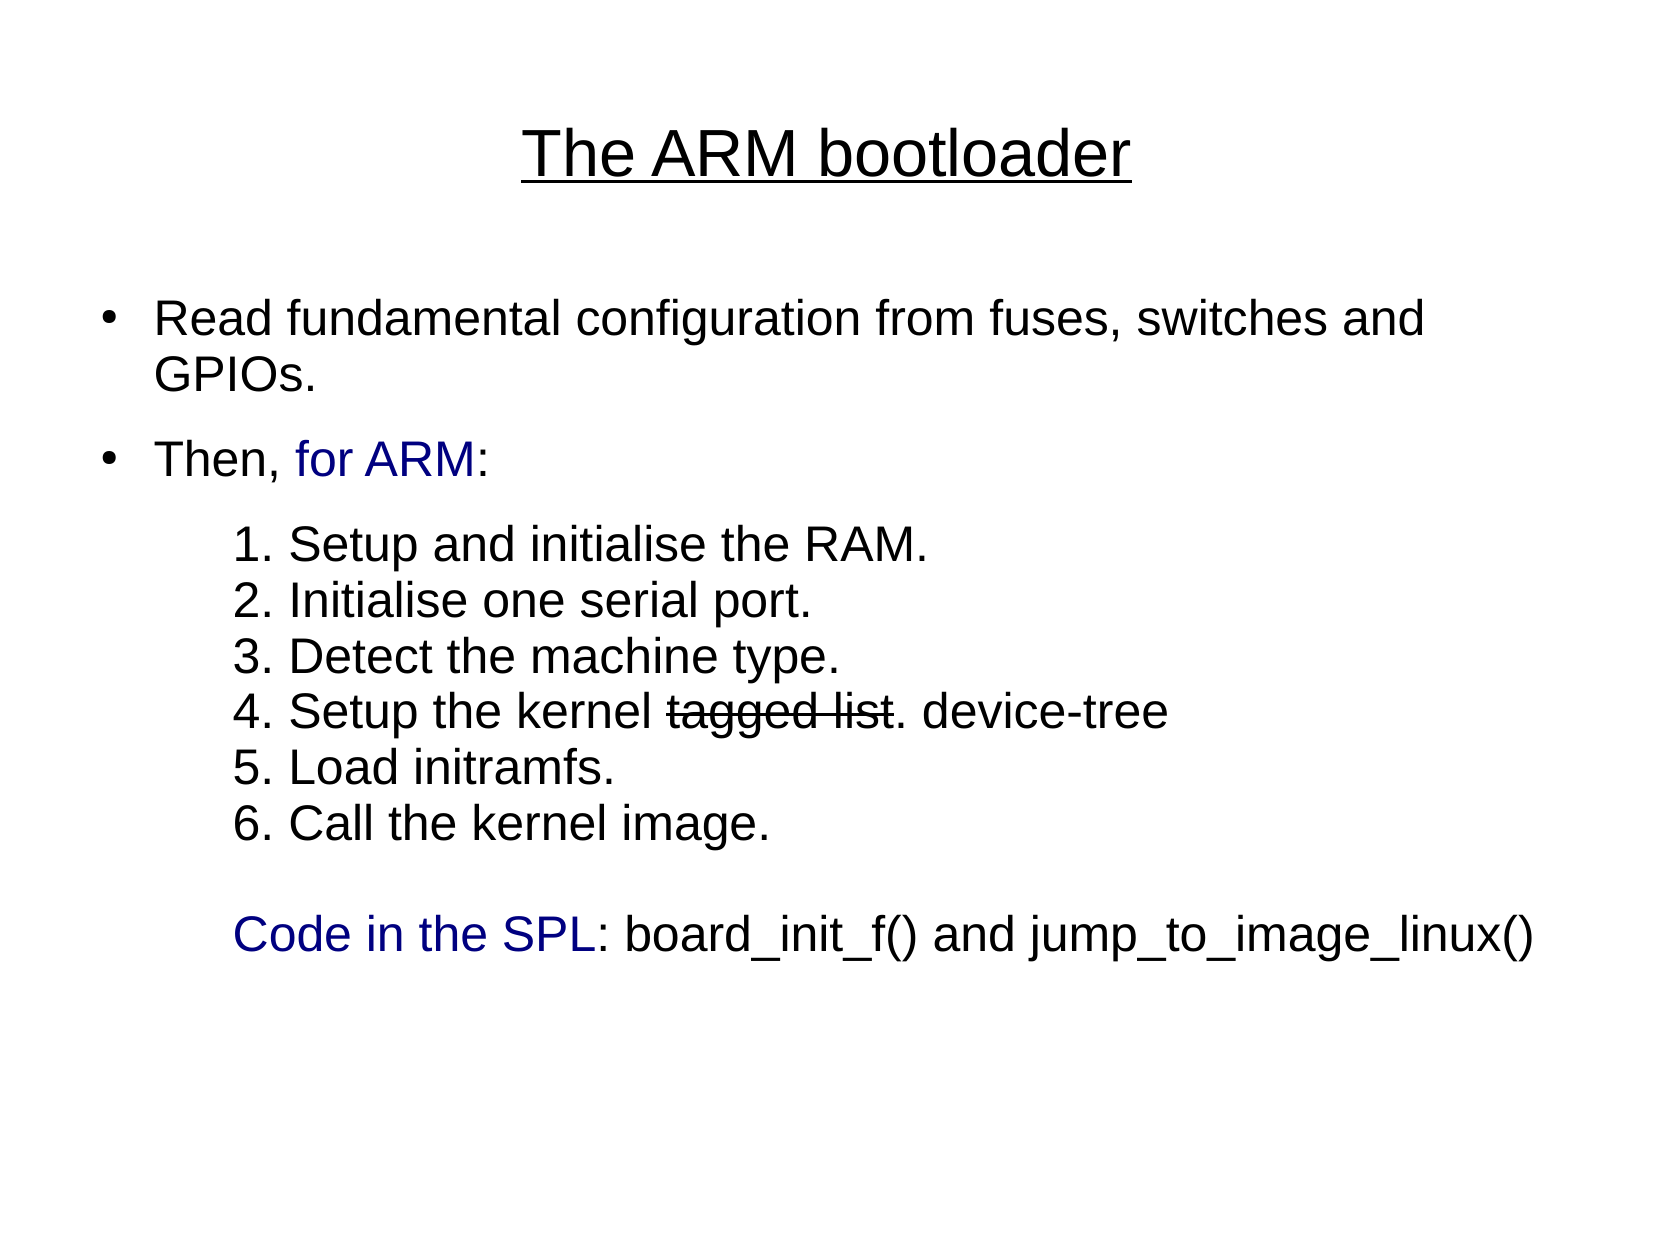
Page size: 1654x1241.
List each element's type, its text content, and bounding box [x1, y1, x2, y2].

list Read fundamental configuration from fuses, switches and GPIOs. Then, for ARM: 1. Setup and initialise the RAM. 2. Initialise one serial port. 3. Detect the machine type. 4. Setup the kernel tagged list. device-tree 5. Load initramfs. 6. Call the kernel image. Code in the SPL: board_init_f() and jump_to_image_linux() [82, 290, 1571, 1010]
title The ARM bootloader [82, 49, 1571, 257]
